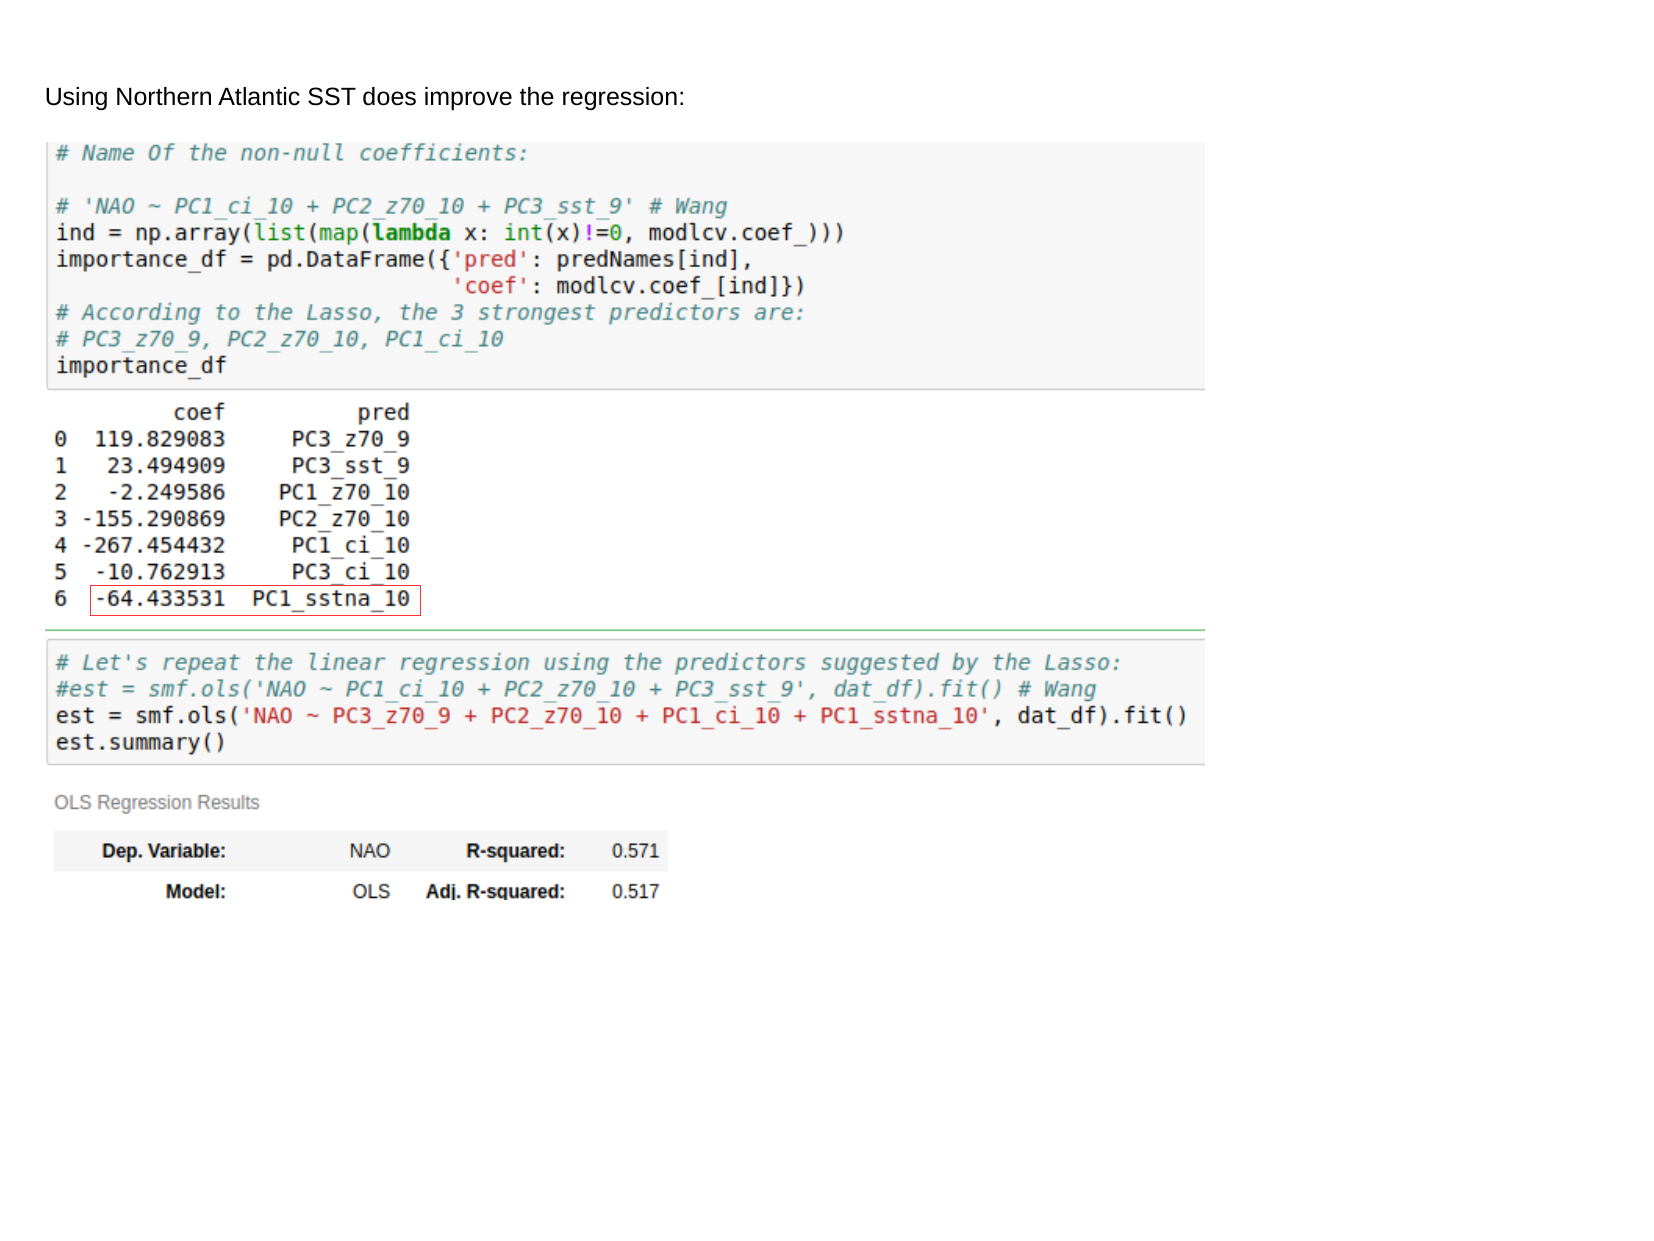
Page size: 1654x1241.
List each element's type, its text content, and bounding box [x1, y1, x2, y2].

text_box Using Northern Atlantic SST does improve the regression: [30, 75, 1291, 118]
picture [45, 142, 1205, 901]
